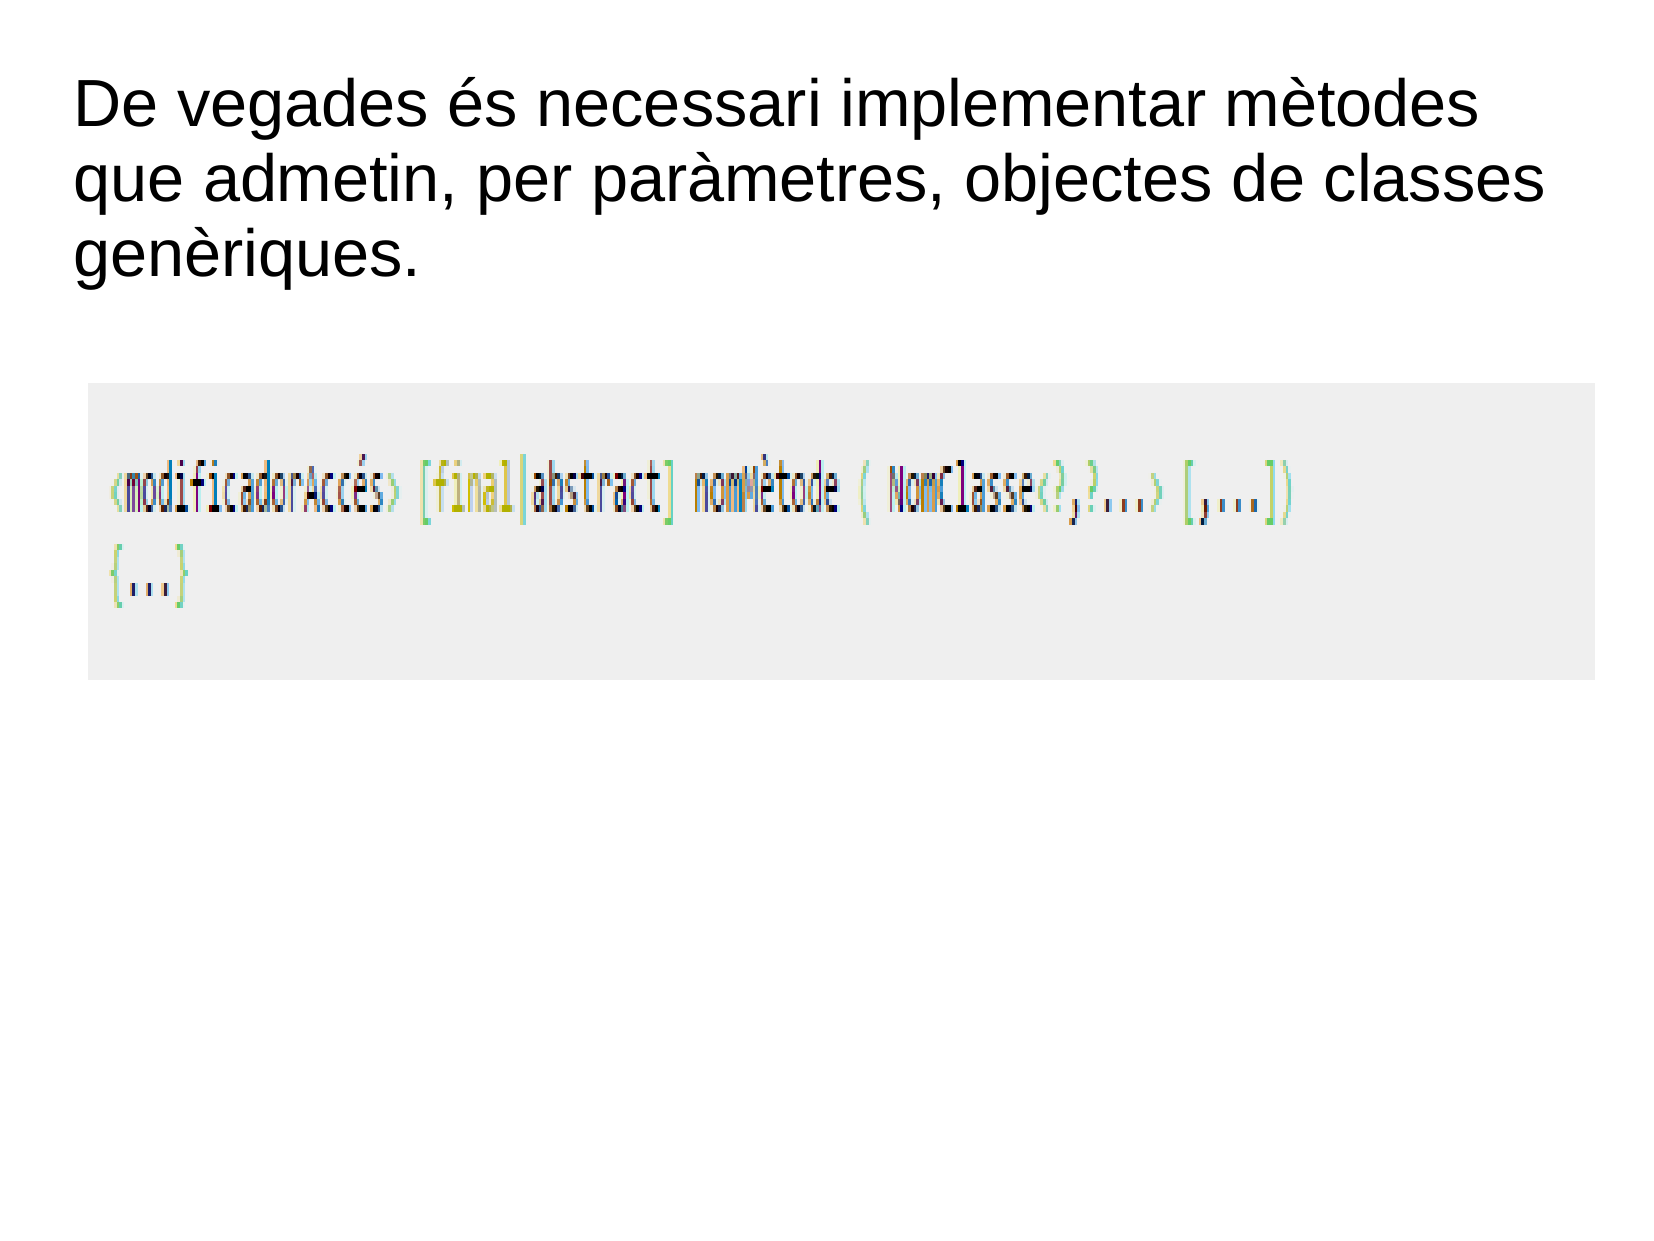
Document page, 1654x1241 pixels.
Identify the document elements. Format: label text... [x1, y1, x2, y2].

text_box De vegades és necessari implementar mètodes que admetin, per paràmetres, objectes de classes genèriques. [59, 59, 1595, 678]
picture [88, 383, 1595, 680]
